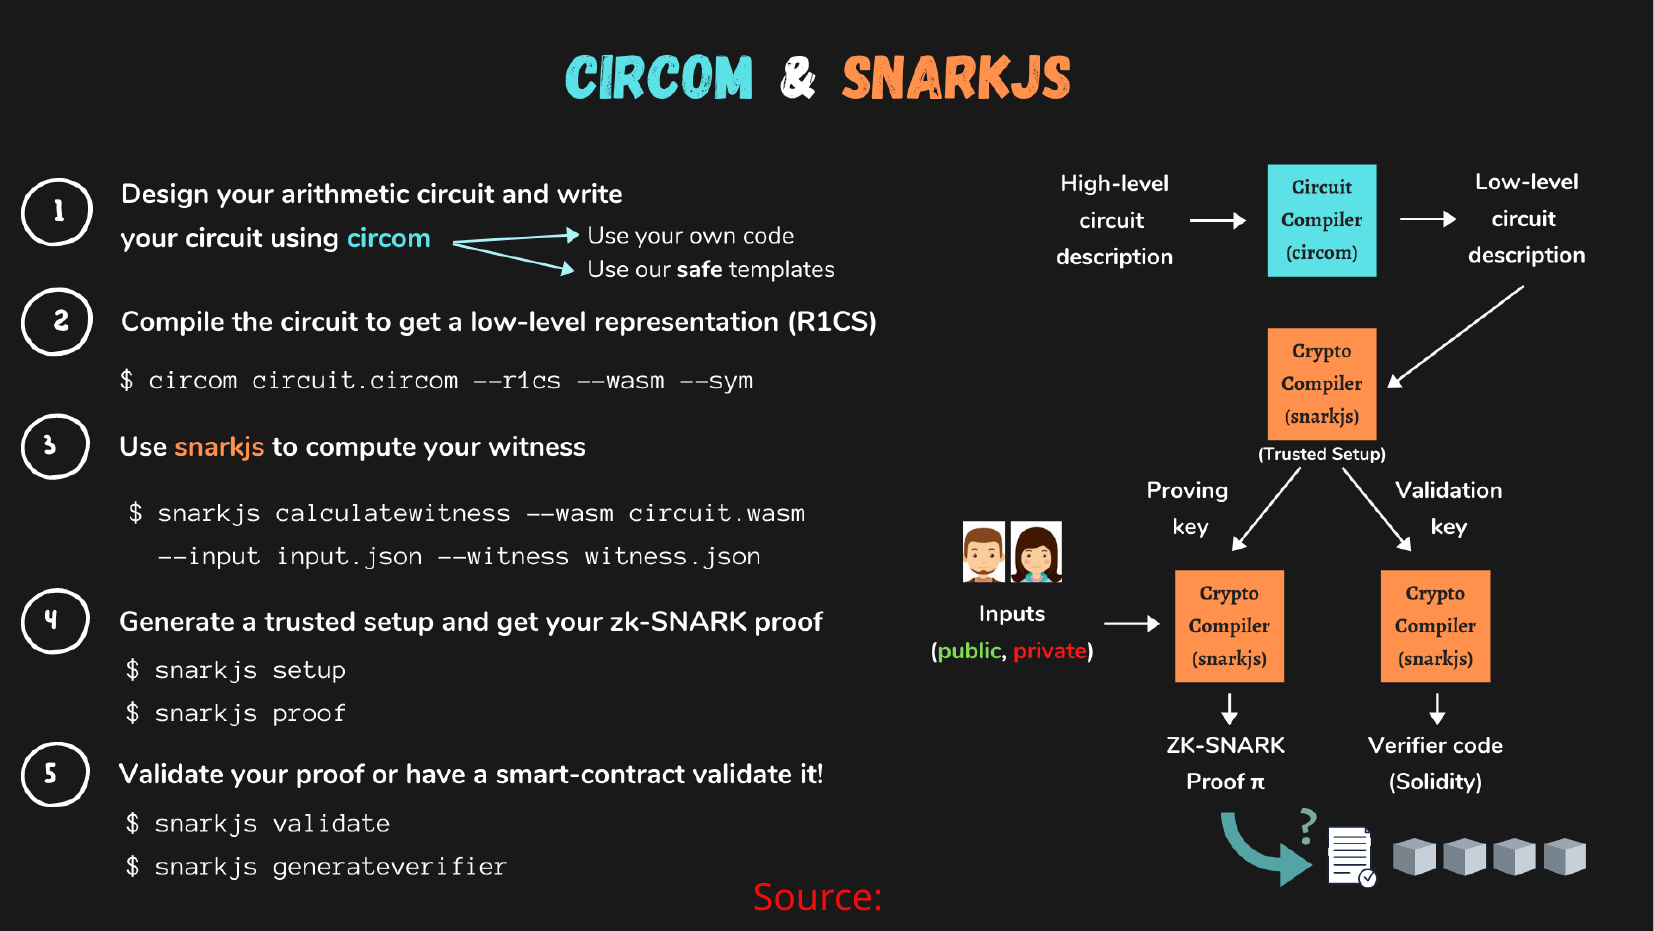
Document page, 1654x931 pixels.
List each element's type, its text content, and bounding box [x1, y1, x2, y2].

picture [0, 0, 1654, 931]
text_box Source: https://docs.circom.io/ [738, 863, 1182, 931]
